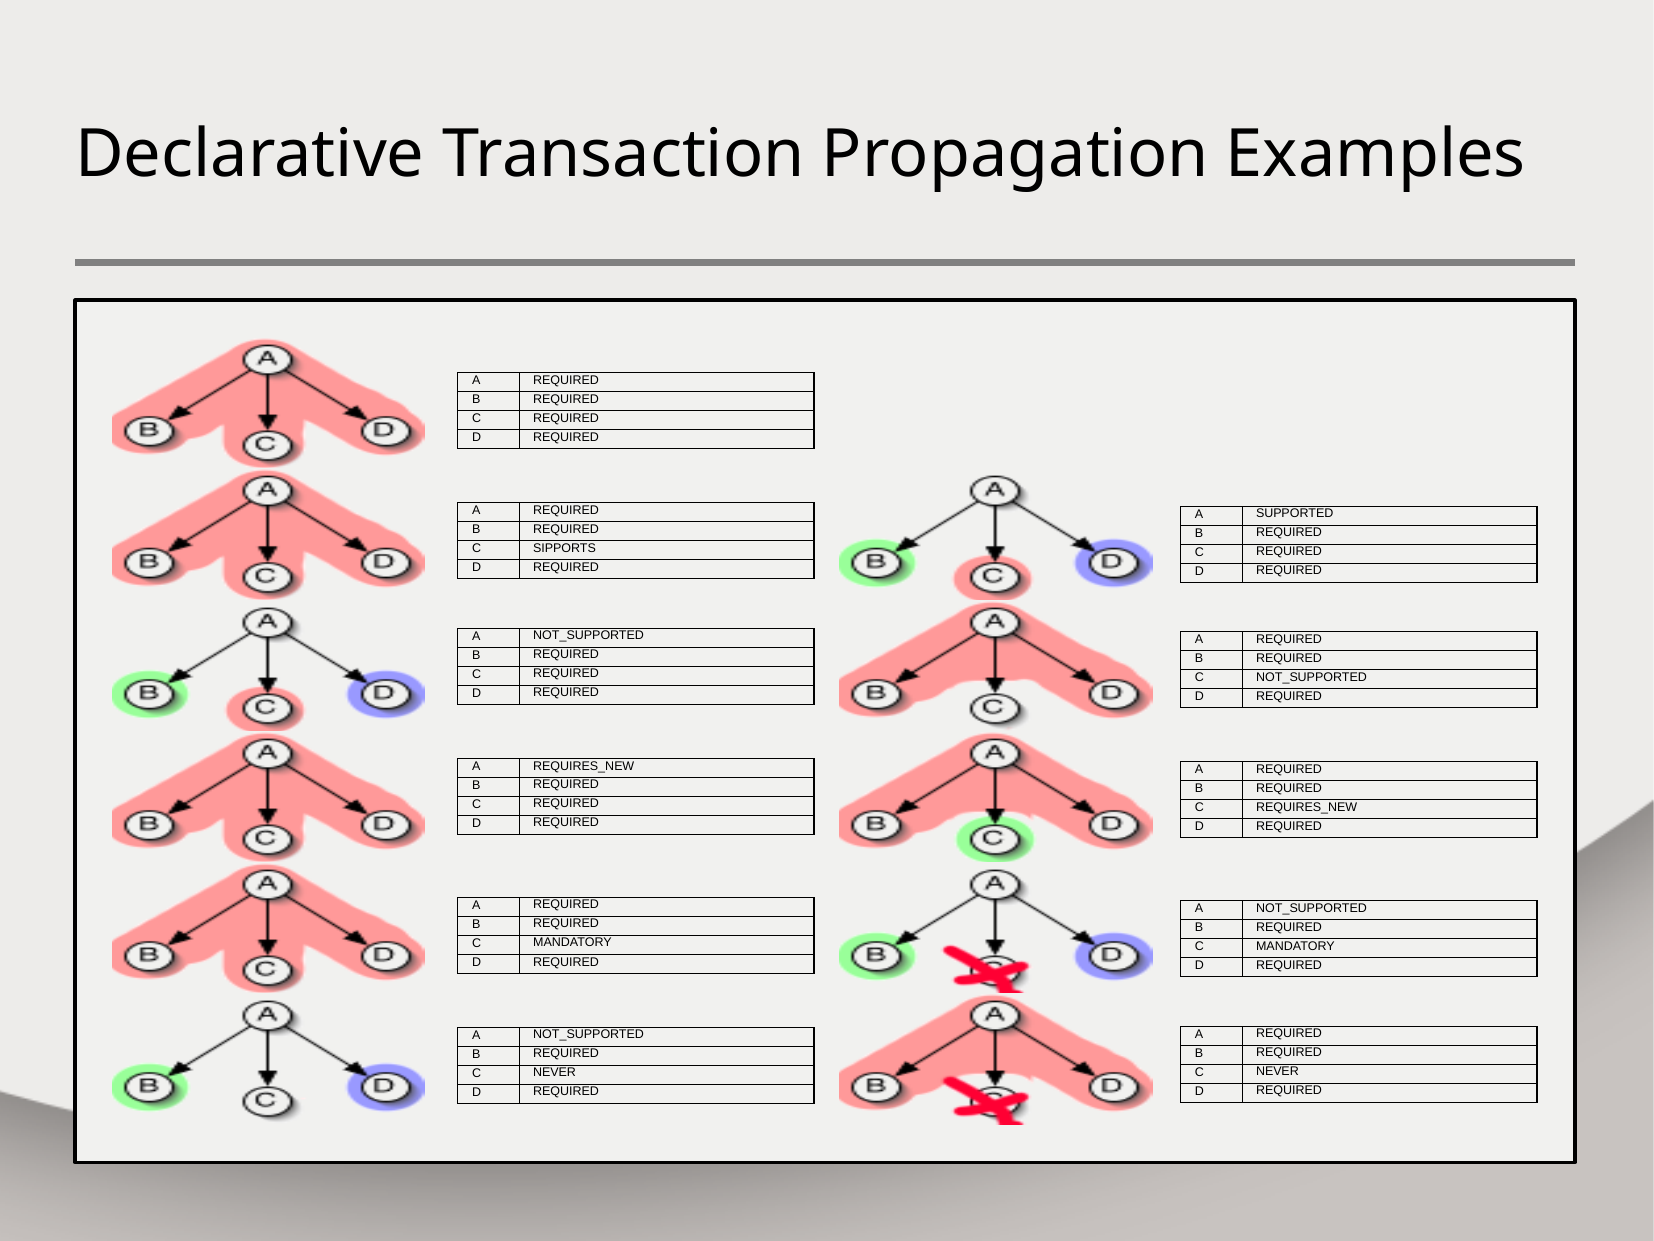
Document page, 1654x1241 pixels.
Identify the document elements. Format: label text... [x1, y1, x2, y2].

text_box REQUIRED [1255, 957, 1420, 977]
text_box C [1194, 545, 1218, 563]
text_box REQUIRED [533, 647, 697, 666]
text_box REQUIRED [533, 897, 704, 916]
text_box REQUIRED [1255, 780, 1420, 799]
text_box NOT_SUPPORTED [533, 1027, 704, 1046]
text_box B [472, 392, 493, 410]
text_box MANDATORY [1255, 938, 1420, 957]
text_box D [1194, 958, 1218, 976]
title Declarative Transaction Propagation Examples [75, 75, 1576, 226]
text_box REQUIRES_NEW [533, 758, 704, 777]
text_box C [472, 541, 495, 559]
text_box C [472, 1066, 495, 1084]
text_box D [1194, 689, 1218, 707]
text_box B [1194, 781, 1216, 799]
text_box B [472, 778, 493, 796]
text_box REQUIRED [1255, 1026, 1427, 1045]
text_box D [472, 955, 495, 973]
text_box REQUIRED [533, 522, 697, 540]
text_box REQUIRED [533, 430, 697, 449]
text_box A [472, 629, 493, 647]
text_box A [472, 373, 493, 391]
text_box D [472, 686, 495, 704]
text_box REQUIRED [533, 954, 697, 974]
text_box A [472, 898, 493, 916]
text_box B [472, 917, 493, 935]
text_box REQUIRED [533, 373, 704, 391]
text_box REQUIRED [1255, 1045, 1420, 1064]
text_box A [1194, 507, 1216, 525]
text_box NEVER [1255, 1064, 1420, 1083]
text_box C [1194, 800, 1218, 818]
text_box C [1194, 939, 1218, 957]
text_box B [472, 1047, 493, 1065]
text_box REQUIRED [1255, 688, 1420, 708]
text_box REQUIRED [533, 916, 697, 935]
text_box A [1194, 762, 1216, 780]
text_box C [472, 936, 495, 954]
text_box REQUIRED [1255, 650, 1420, 669]
text_box REQUIRES_NEW [1255, 799, 1420, 818]
text_box D [1194, 1084, 1218, 1102]
text_box B [1194, 1046, 1216, 1064]
text_box REQUIRED [533, 796, 697, 815]
text_box REQUIRED [1255, 761, 1427, 780]
text_box B [472, 522, 493, 540]
text_box A [472, 503, 493, 521]
text_box REQUIRED [533, 392, 697, 410]
text_box REQUIRED [533, 503, 704, 521]
text_box REQUIRED [533, 1084, 697, 1104]
text_box B [1194, 920, 1216, 938]
text_box REQUIRED [1255, 919, 1420, 938]
text_box B [1194, 526, 1216, 544]
text_box B [1194, 651, 1216, 669]
text_box A [472, 1028, 493, 1046]
text_box REQUIRED [1255, 563, 1420, 583]
text_box REQUIRED [533, 560, 697, 579]
text_box A [1194, 632, 1216, 650]
text_box B [472, 648, 493, 666]
text_box A [1194, 1027, 1216, 1045]
text_box REQUIRED [1255, 525, 1420, 544]
text_box REQUIRED [533, 666, 697, 685]
text_box NOT_SUPPORTED [533, 628, 704, 647]
text_box NOT_SUPPORTED [1255, 900, 1427, 919]
text_box D [472, 430, 495, 448]
text_box C [472, 411, 495, 429]
text_box [75, 300, 1576, 1163]
picture [0, 0, 1654, 1241]
text_box REQUIRED [1255, 1083, 1420, 1103]
text_box NEVER [533, 1065, 697, 1084]
text_box D [1194, 819, 1218, 837]
text_box SIPPORTS [533, 541, 697, 559]
text_box REQUIRED [1255, 544, 1420, 563]
text_box C [1194, 1065, 1218, 1083]
text_box A [472, 759, 493, 777]
text_box REQUIRED [533, 411, 697, 429]
text_box MANDATORY [533, 935, 697, 954]
text_box REQUIRED [533, 1046, 697, 1065]
text_box D [472, 816, 495, 834]
text_box D [1194, 564, 1218, 582]
text_box C [472, 667, 495, 685]
text_box REQUIRED [533, 777, 697, 796]
text_box D [472, 1085, 495, 1103]
text_box REQUIRED [1255, 631, 1427, 650]
text_box C [1194, 670, 1218, 688]
text_box D [472, 560, 495, 578]
text_box REQUIRED [533, 815, 697, 835]
text_box REQUIRED [1255, 818, 1420, 838]
text_box NOT_SUPPORTED [1255, 669, 1420, 688]
text_box C [472, 797, 495, 815]
text_box SUPPORTED [1255, 506, 1427, 525]
text_box REQUIRED [533, 685, 697, 705]
text_box A [1194, 901, 1216, 919]
